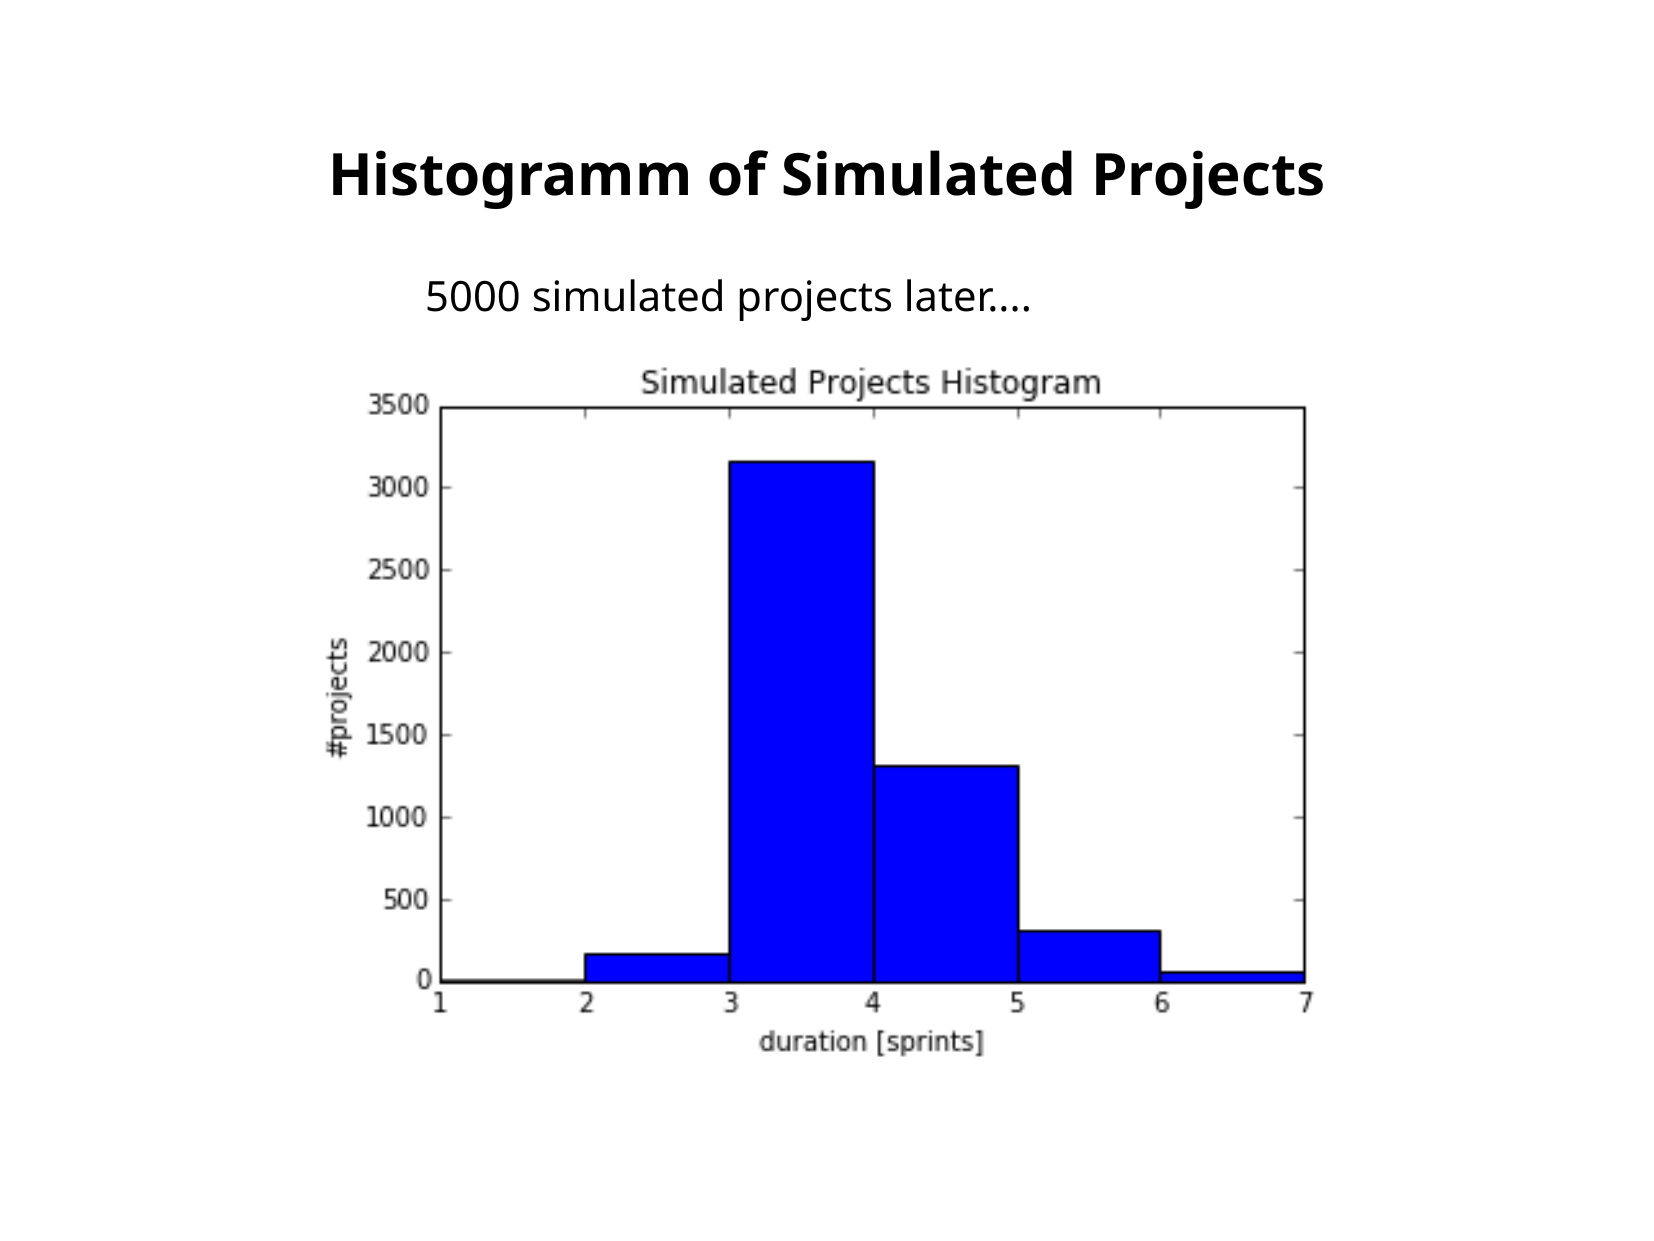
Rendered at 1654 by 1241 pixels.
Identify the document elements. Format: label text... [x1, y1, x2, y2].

text_box 5000 simulated projects later.... [425, 236, 1276, 355]
title Histogramm of Simulated Projects [165, 37, 1489, 308]
picture [314, 366, 1335, 1075]
